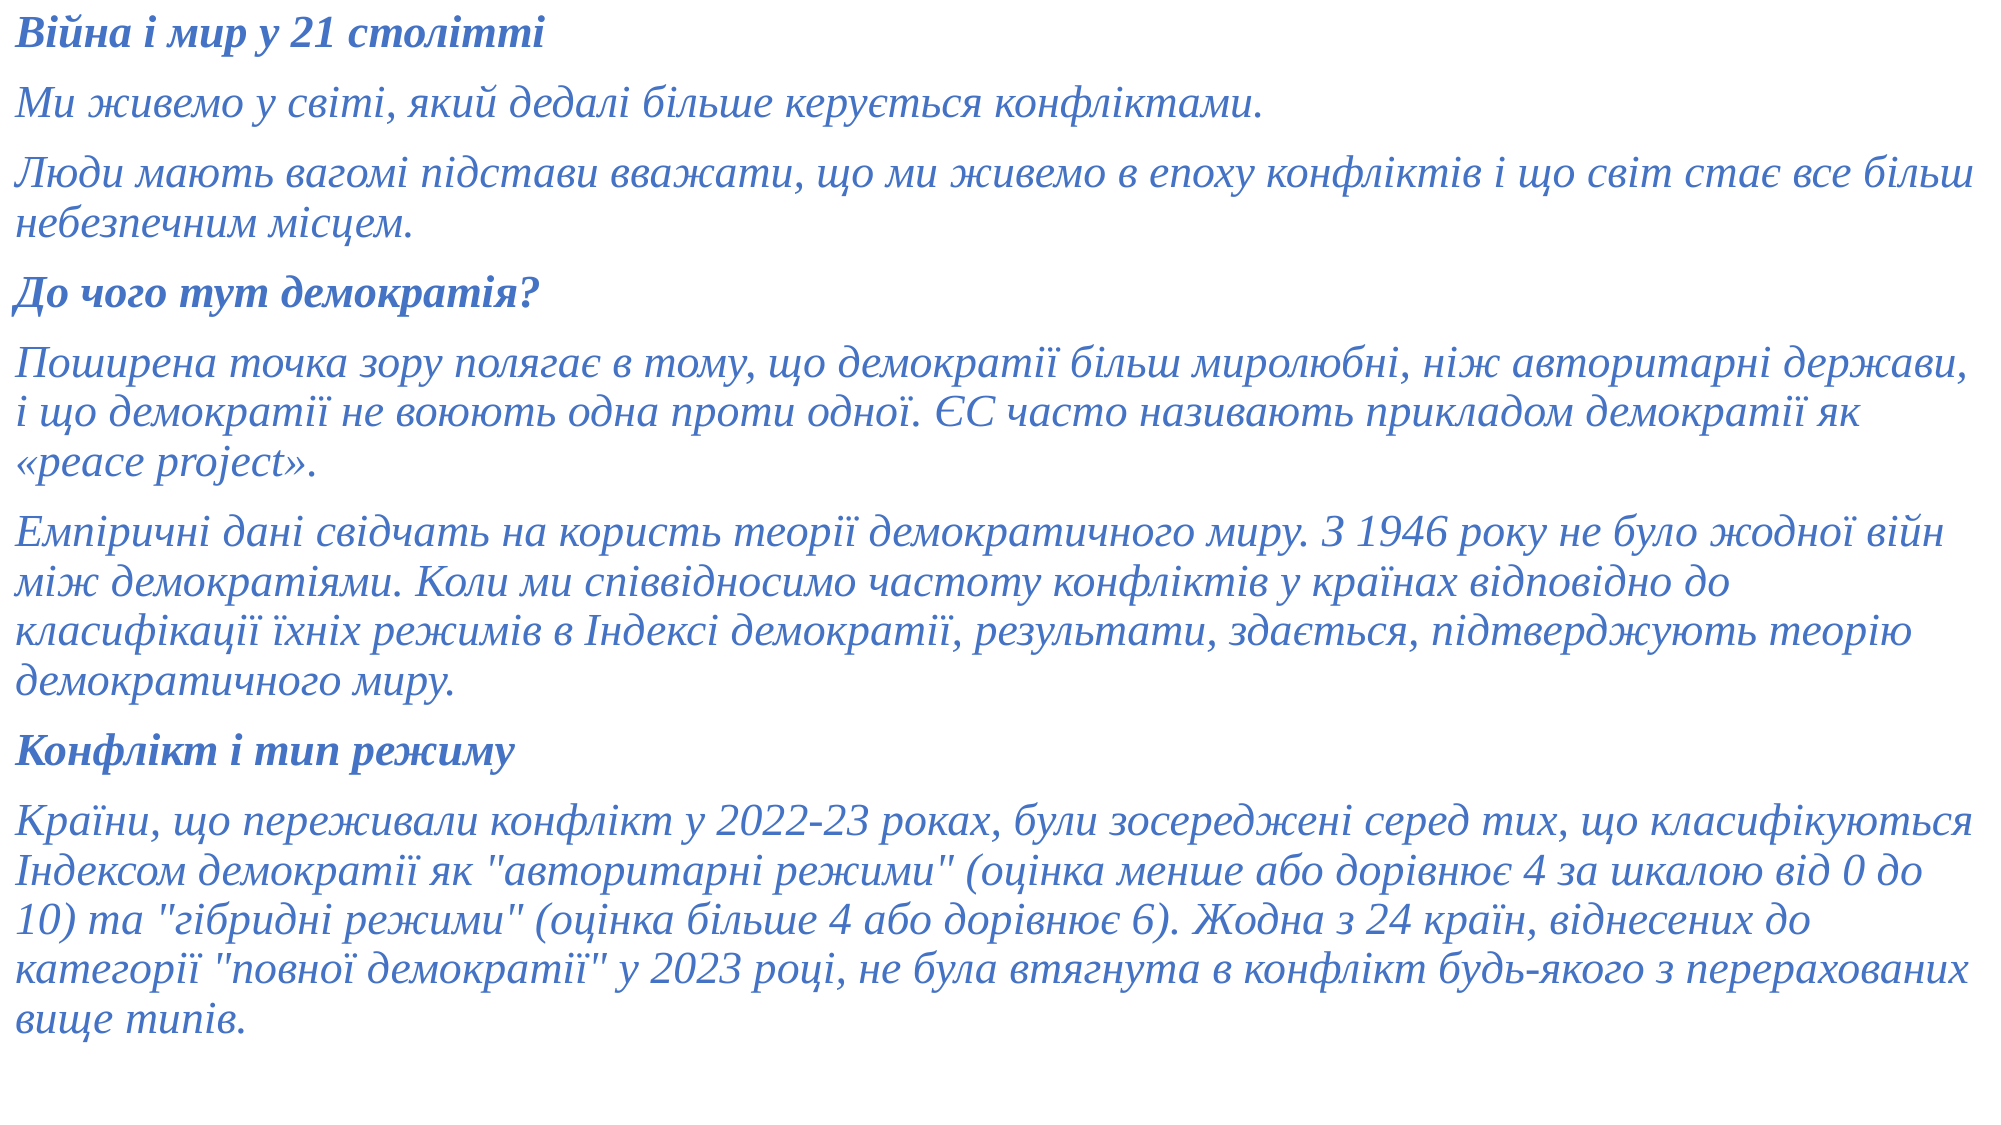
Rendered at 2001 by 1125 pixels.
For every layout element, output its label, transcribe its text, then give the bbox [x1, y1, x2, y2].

list Війна і мир у 21 столітті Ми живемо у світі, який дедалі більше керується конфліктами. Люди мають вагомі підстави вважати, що ми живемо в епоху конфліктів і що світ стає все більш небезпечним місцем. До чого тут демократія? Поширена точка зору полягає в тому, що демократії більш миролюбні, ніж авторитарні держави, і що демократії не воюють одна проти одної. ЄС часто називають прикладом демократії як «peace project». Емпіричні дані свідчать на користь теорії демократичного миру. З 1946 року не було жодної війн між демократіями. Коли ми співвідносимо частоту конфліктів у країнах відповідно до класифікації їхніх режимів в Індексі демократії, результати, здається, підтверджують теорію демократичного миру. Конфлікт і тип режиму Країни, що переживали конфлікт у 2022-23 роках, були зосереджені серед тих, що класифікуються Індексом демократії як "авторитарні режими" (оцінка менше або дорівнює 4 за шкалою від 0 до 10) та "гібридні режими" (оцінка більше 4 або дорівнює 6). Жодна з 24 країн, віднесених до категорії "повної демократії" у 2023 році, не була втягнута в конфлікт будь-якого з перерахованих вище типів. [0, 0, 2000, 1125]
